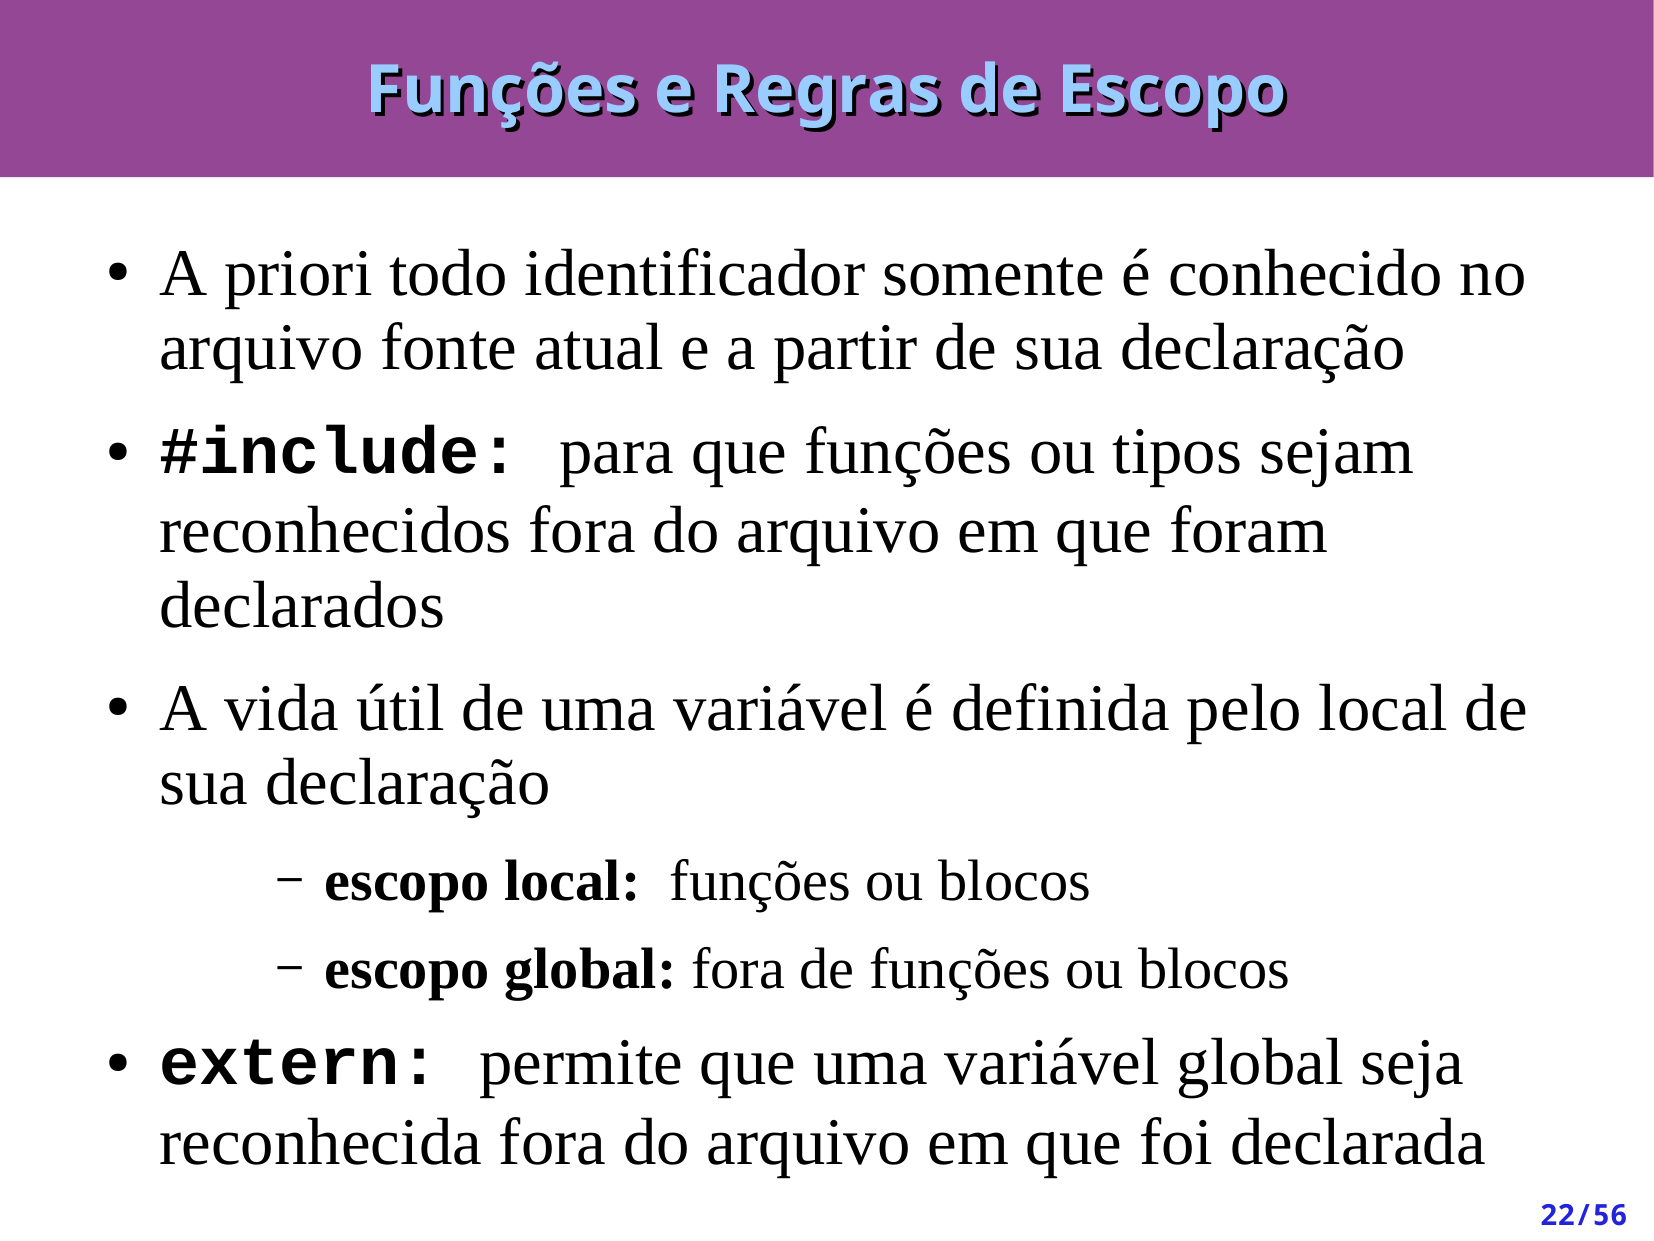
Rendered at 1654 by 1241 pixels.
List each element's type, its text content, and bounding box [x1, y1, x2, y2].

title Funções e Regras de Escopo [82, 0, 1571, 176]
list A priori todo identificador somente é conhecido no arquivo fonte atual e a partir de sua declaração #include: para que funções ou tipos sejam reconhecidos fora do arquivo em que foram declarados A vida útil de uma variável é definida pelo local de sua declaração escopo local: funções ou blocos escopo global: fora de funções ou blocos extern: permite que uma variável global seja reconhecida fora do arquivo em que foi declarada [88, 236, 1577, 1180]
